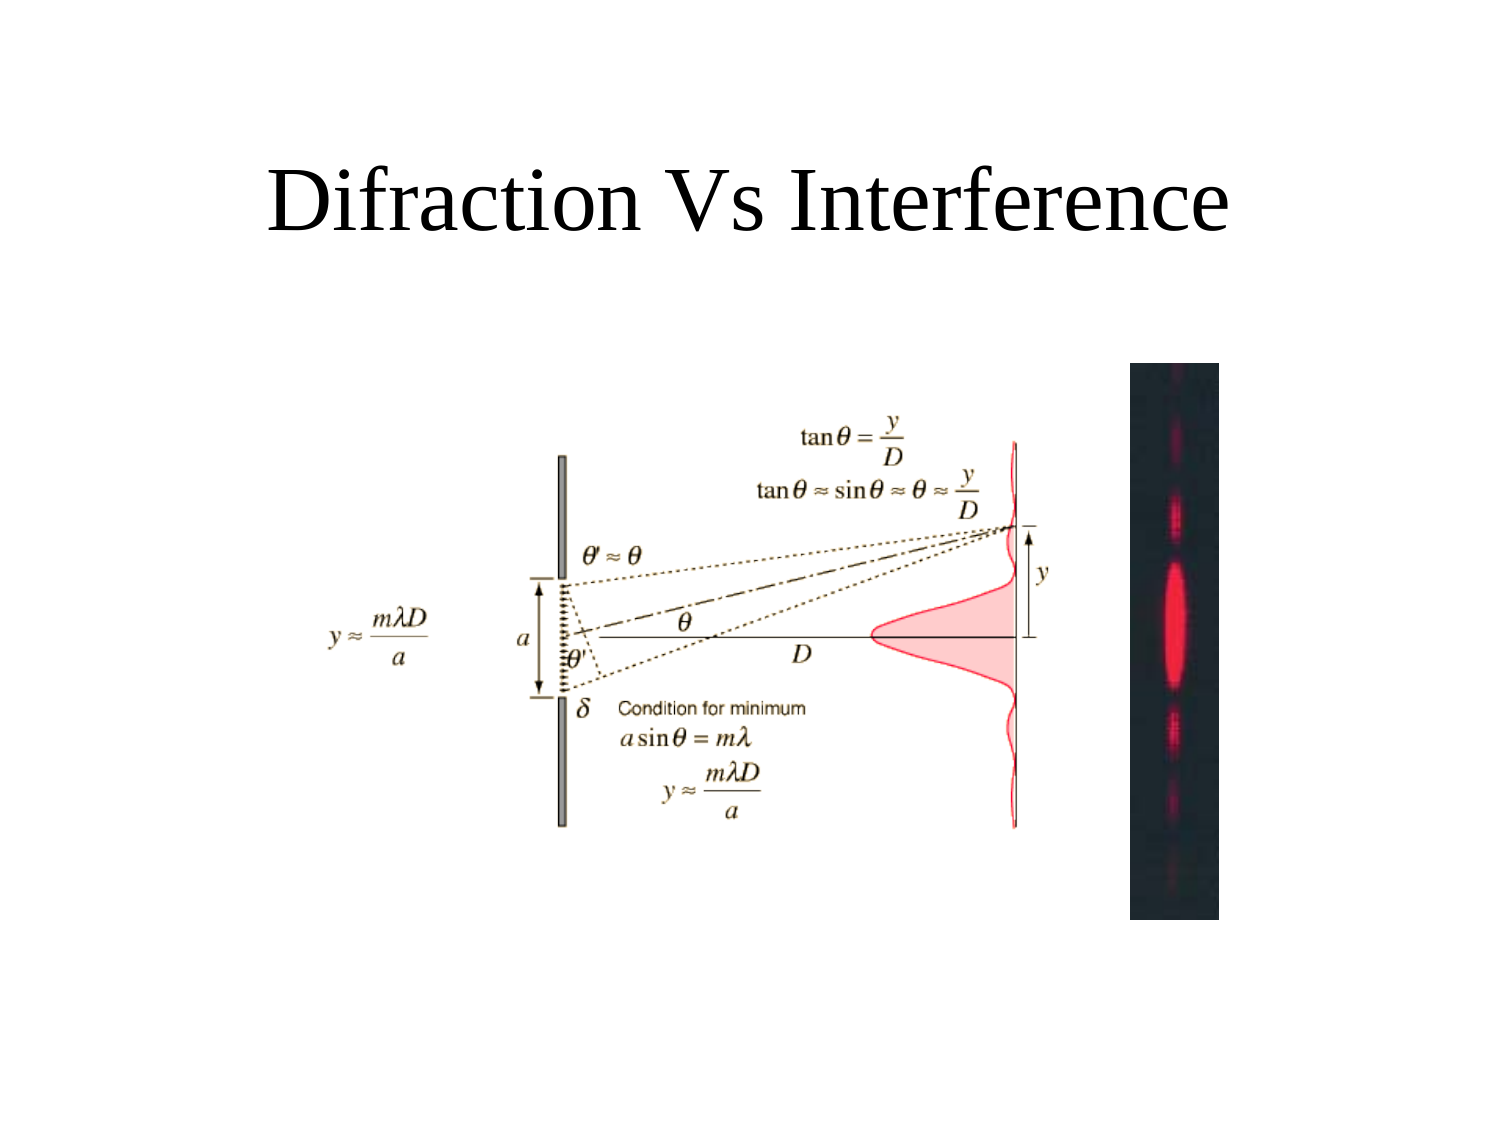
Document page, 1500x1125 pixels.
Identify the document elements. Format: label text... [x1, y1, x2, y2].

picture [511, 405, 1058, 878]
title Difraction Vs Interference [112, 99, 1387, 287]
picture [1130, 363, 1219, 920]
picture [318, 593, 440, 674]
